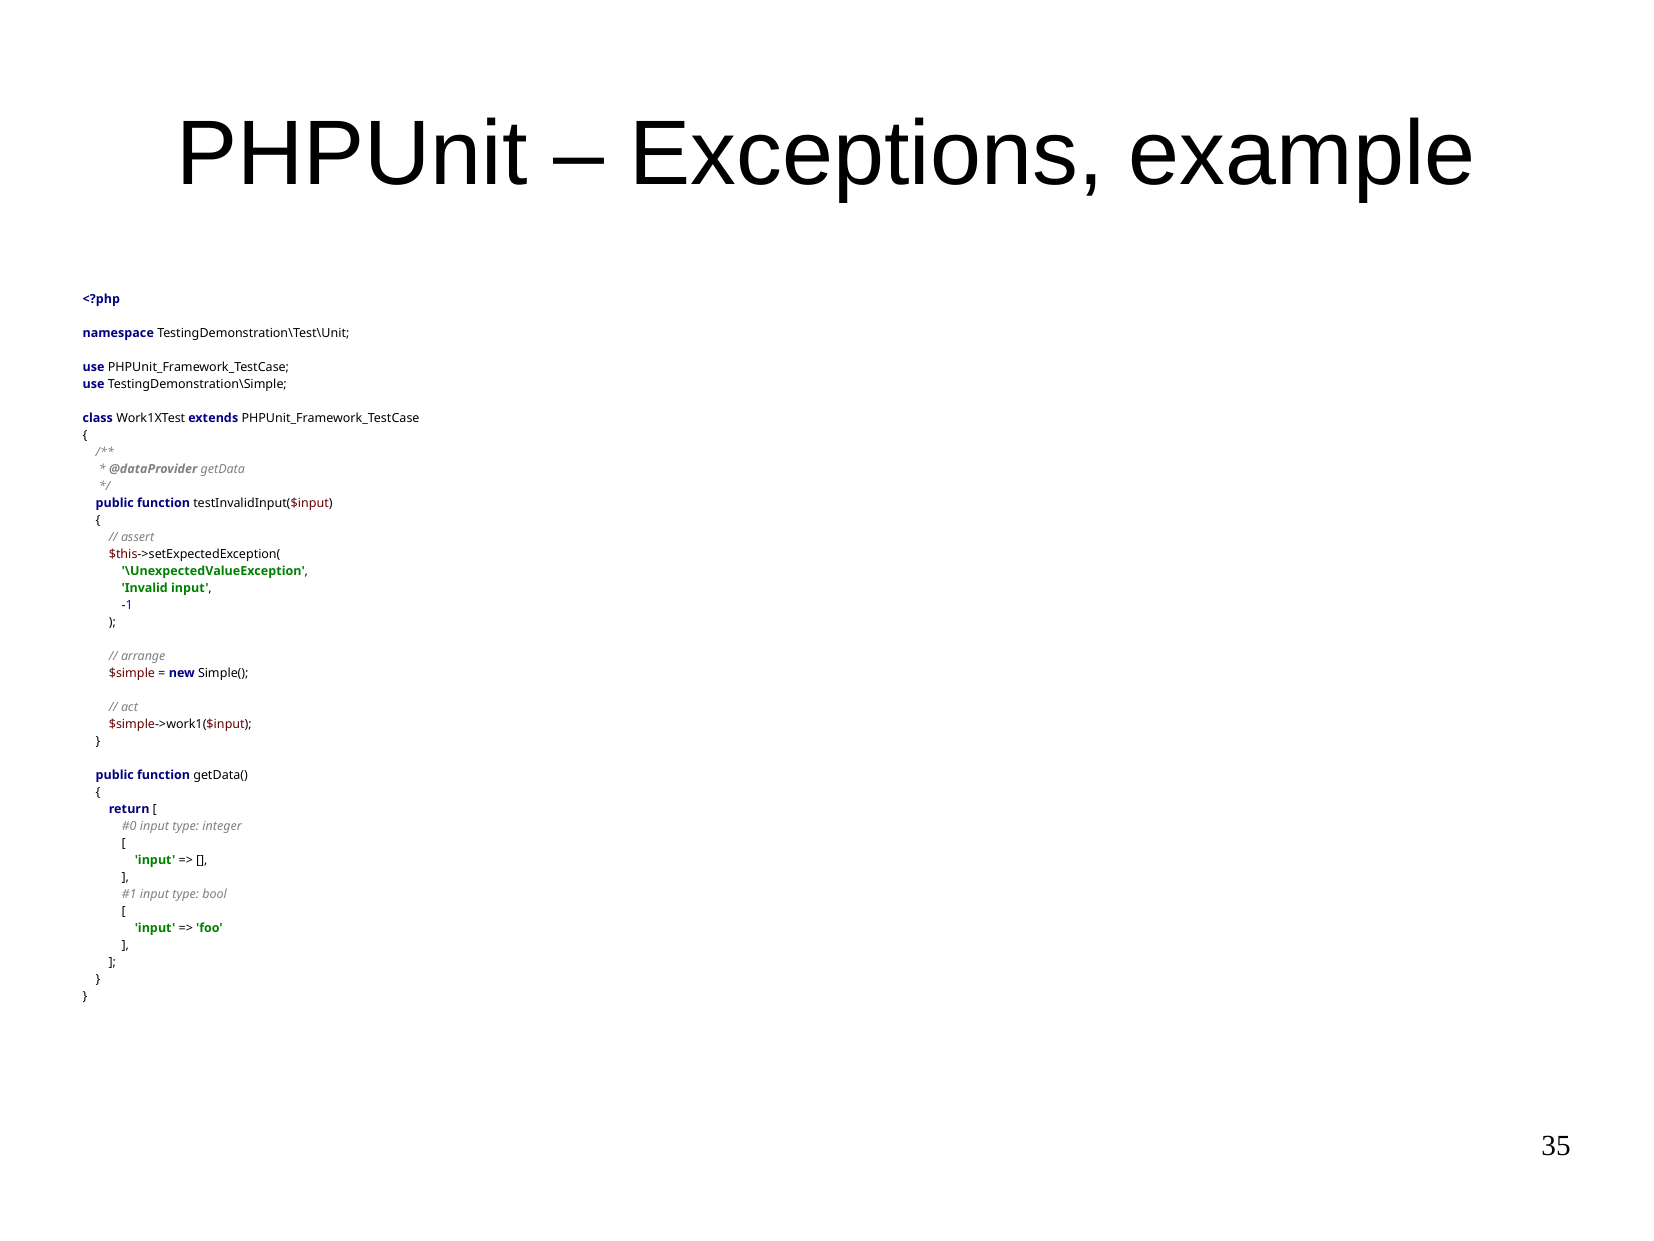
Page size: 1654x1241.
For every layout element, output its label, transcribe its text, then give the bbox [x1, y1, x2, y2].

title PHPUnit – Exceptions, example [82, 49, 1571, 257]
list <?php namespace TestingDemonstration\Test\Unit; use PHPUnit_Framework_TestCase; use TestingDemonstration\Simple; class Work1XTest extends PHPUnit_Framework_TestCase { /** * @dataProvider getData */ public function testInvalidInput($input) { // assert $this->setExpectedException( '\UnexpectedValueException', 'Invalid input', -1 ); // arrange $simple = new Simple(); // act $simple->work1($input); } public function getData() { return [ #0 input type: integer [ 'input' => [], ], #1 input type: bool [ 'input' => 'foo' ], ]; } } [82, 290, 1571, 1010]
